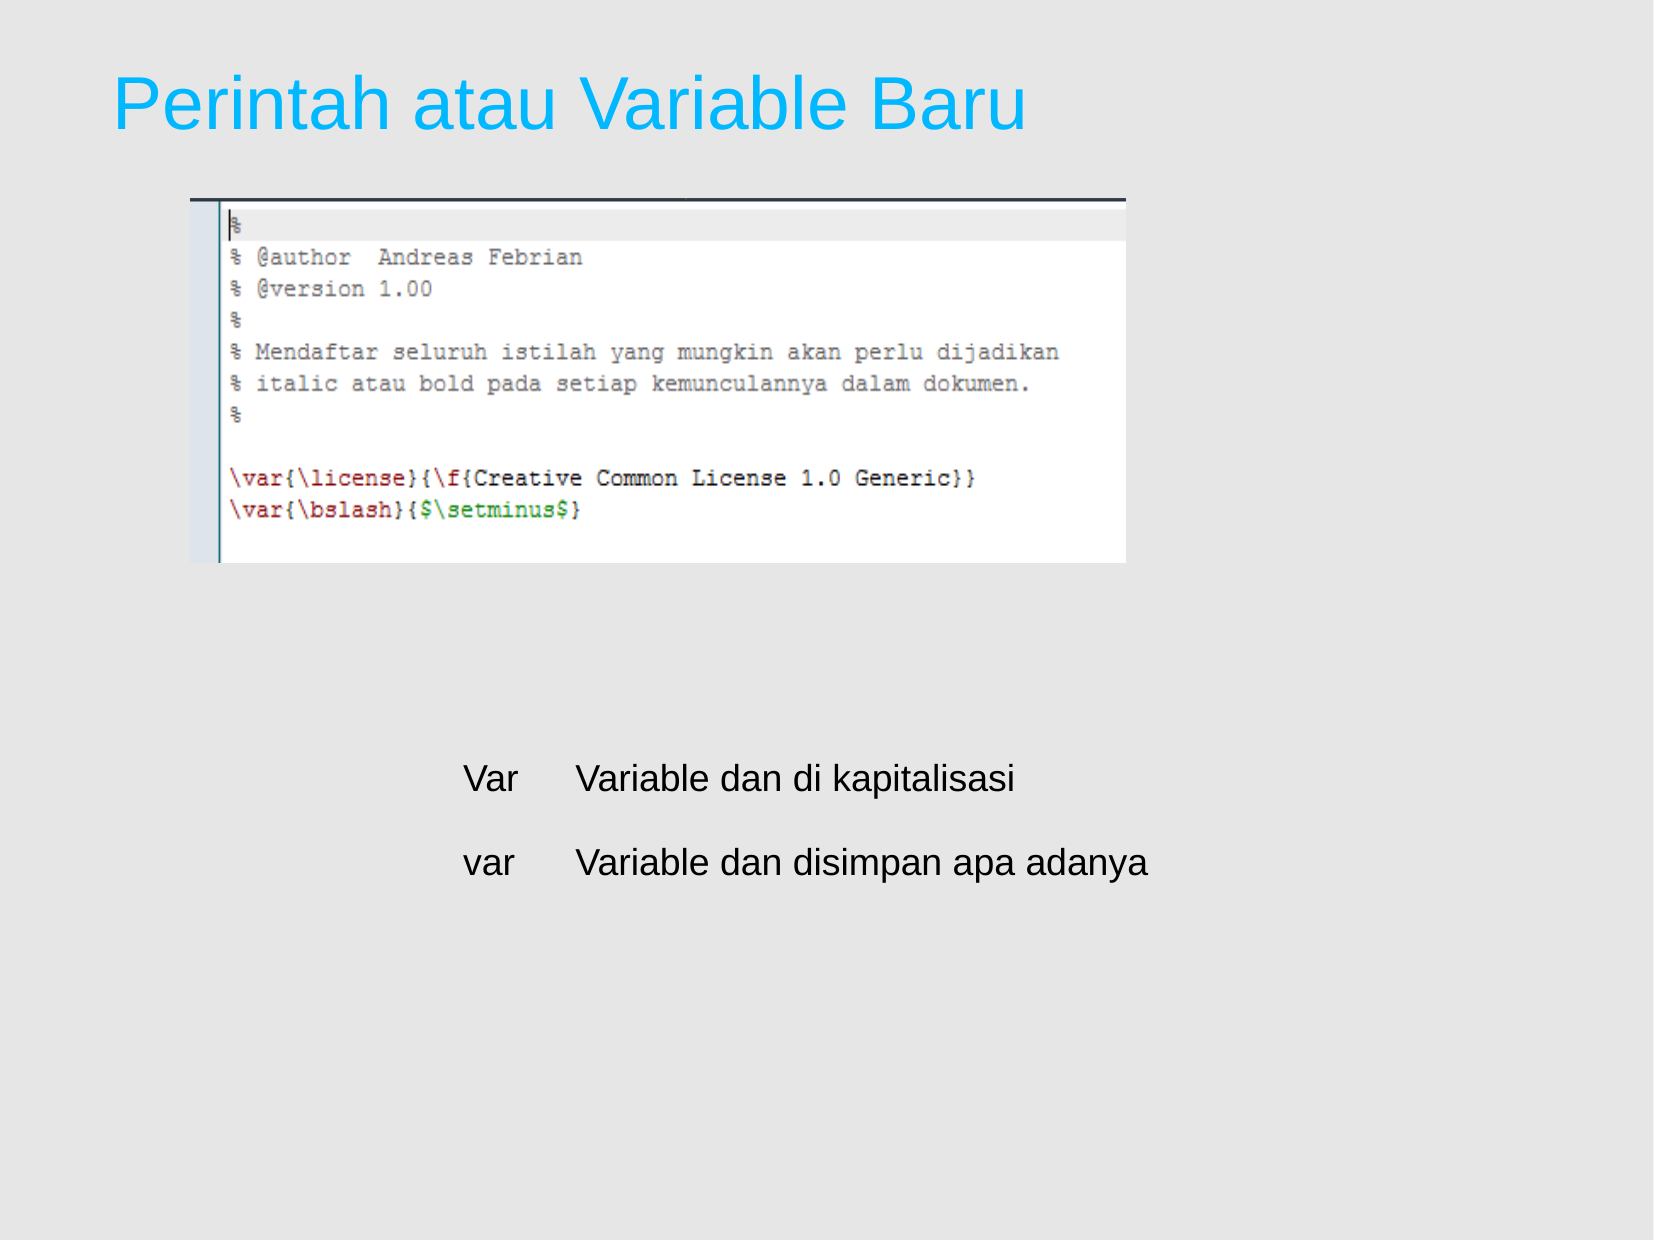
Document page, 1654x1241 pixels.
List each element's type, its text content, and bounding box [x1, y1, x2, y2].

text_box Variable dan di kapitalisasi Variable dan disimpan apa adanya [560, 750, 1163, 892]
picture [190, 198, 1126, 563]
text_box Var var [448, 750, 541, 891]
title Perintah atau Variable Baru [112, 56, 1571, 151]
